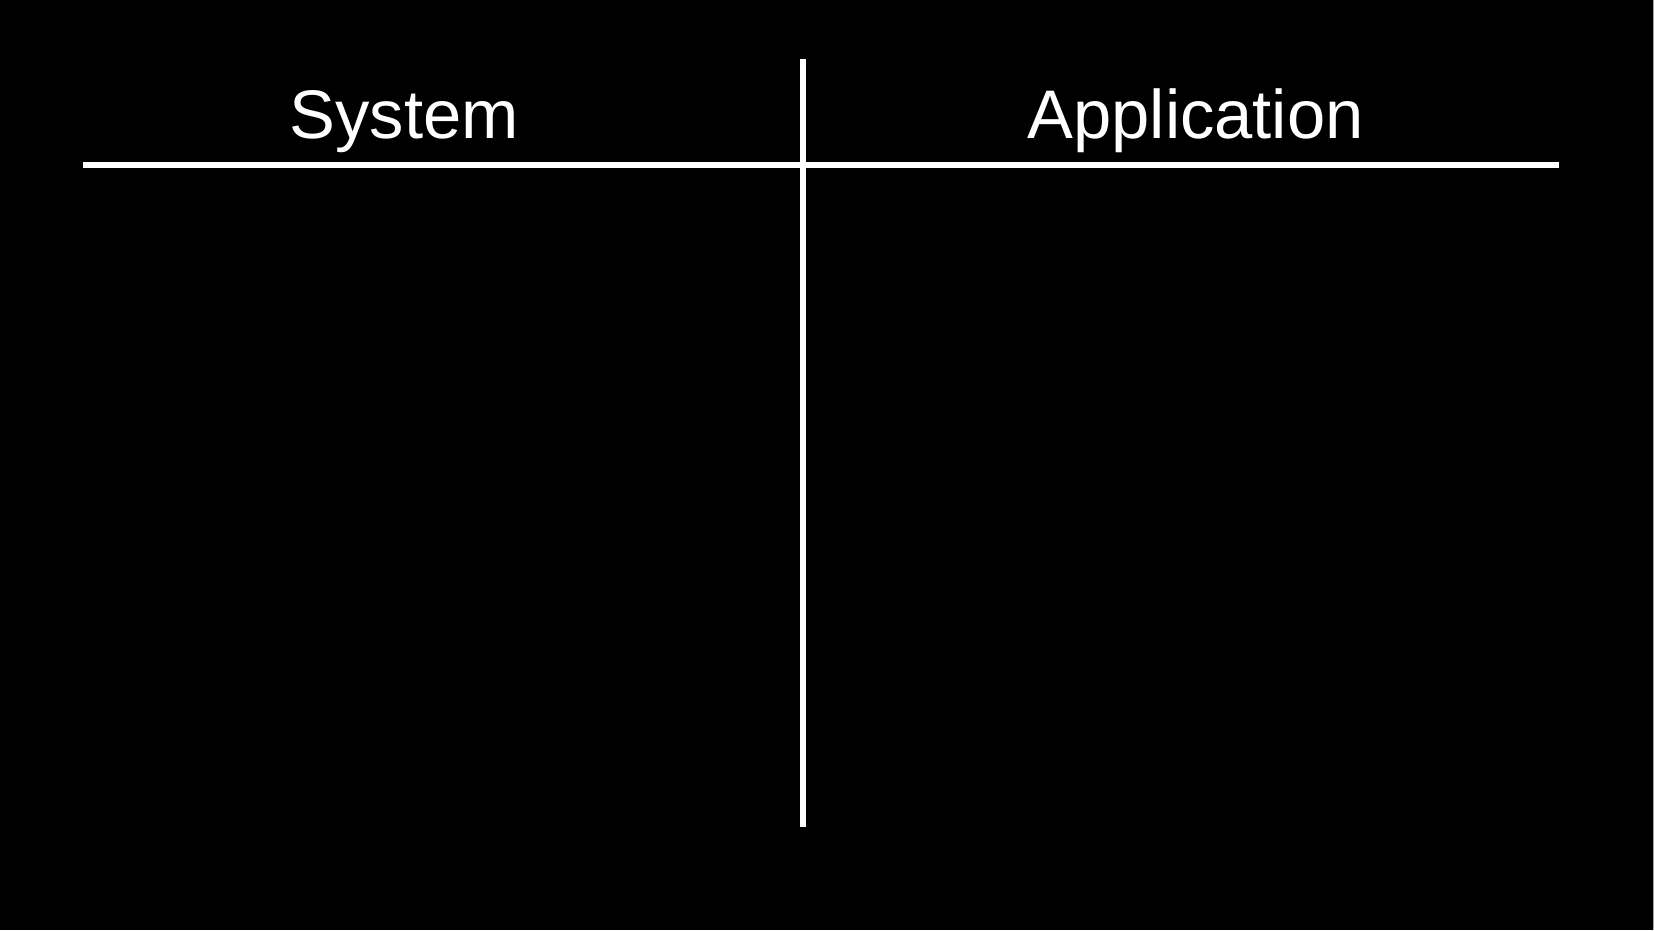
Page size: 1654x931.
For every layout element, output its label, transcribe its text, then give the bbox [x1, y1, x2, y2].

title System Application [82, 163, 800, 193]
title System Application [82, 37, 1571, 193]
